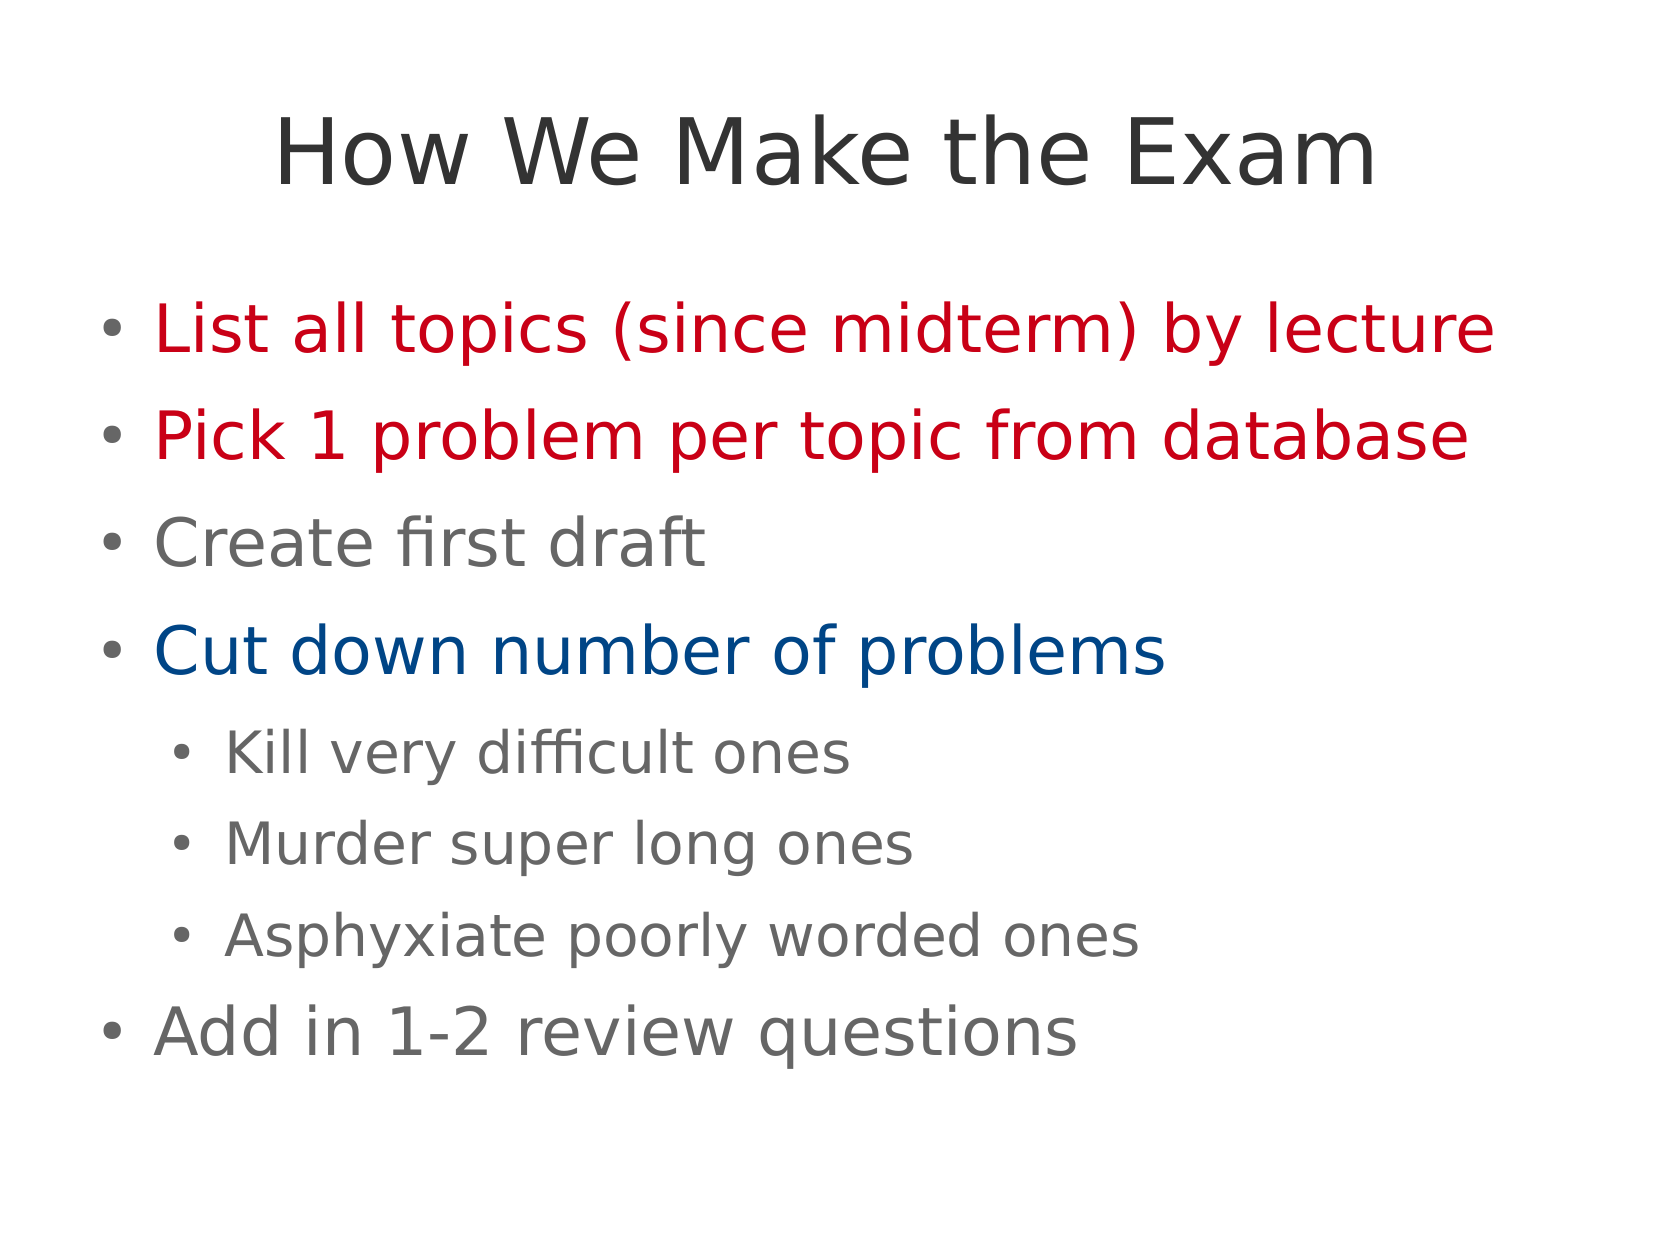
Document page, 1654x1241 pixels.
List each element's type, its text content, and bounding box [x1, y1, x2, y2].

list List all topics (since midterm) by lecture Pick 1 problem per topic from database Create first draft Cut down number of problems Kill very difficult ones Murder super long ones Asphyxiate poorly worded ones Add in 1-2 review questions [82, 290, 1571, 1109]
title How We Make the Exam [82, 56, 1571, 250]
